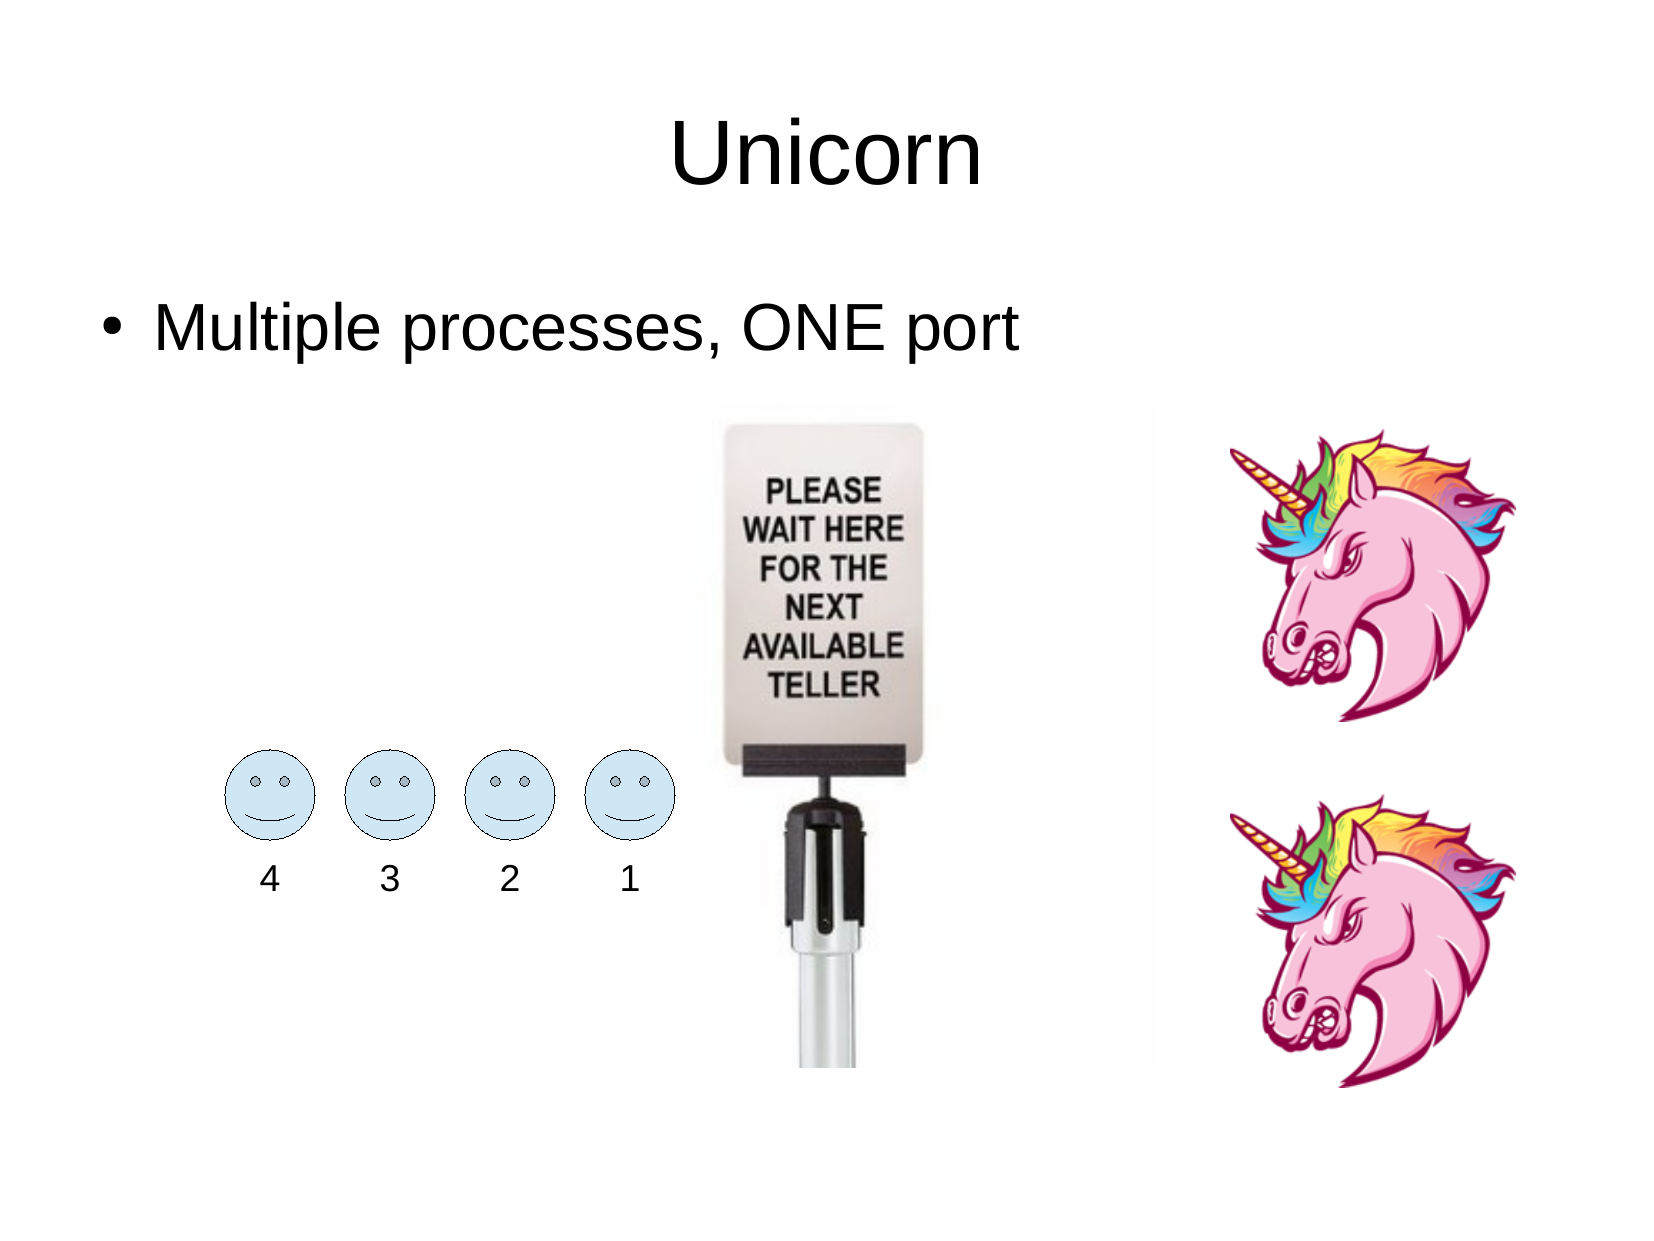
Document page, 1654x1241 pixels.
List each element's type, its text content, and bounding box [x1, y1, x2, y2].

text_box 4 [224, 749, 316, 841]
title Unicorn [82, 49, 1571, 257]
picture [1230, 794, 1516, 1088]
picture [1230, 429, 1516, 722]
text_box 2 [464, 749, 556, 841]
list Multiple processes, ONE port [82, 290, 1571, 1109]
text_box 3 [344, 749, 436, 841]
text_box 1 [584, 749, 676, 841]
